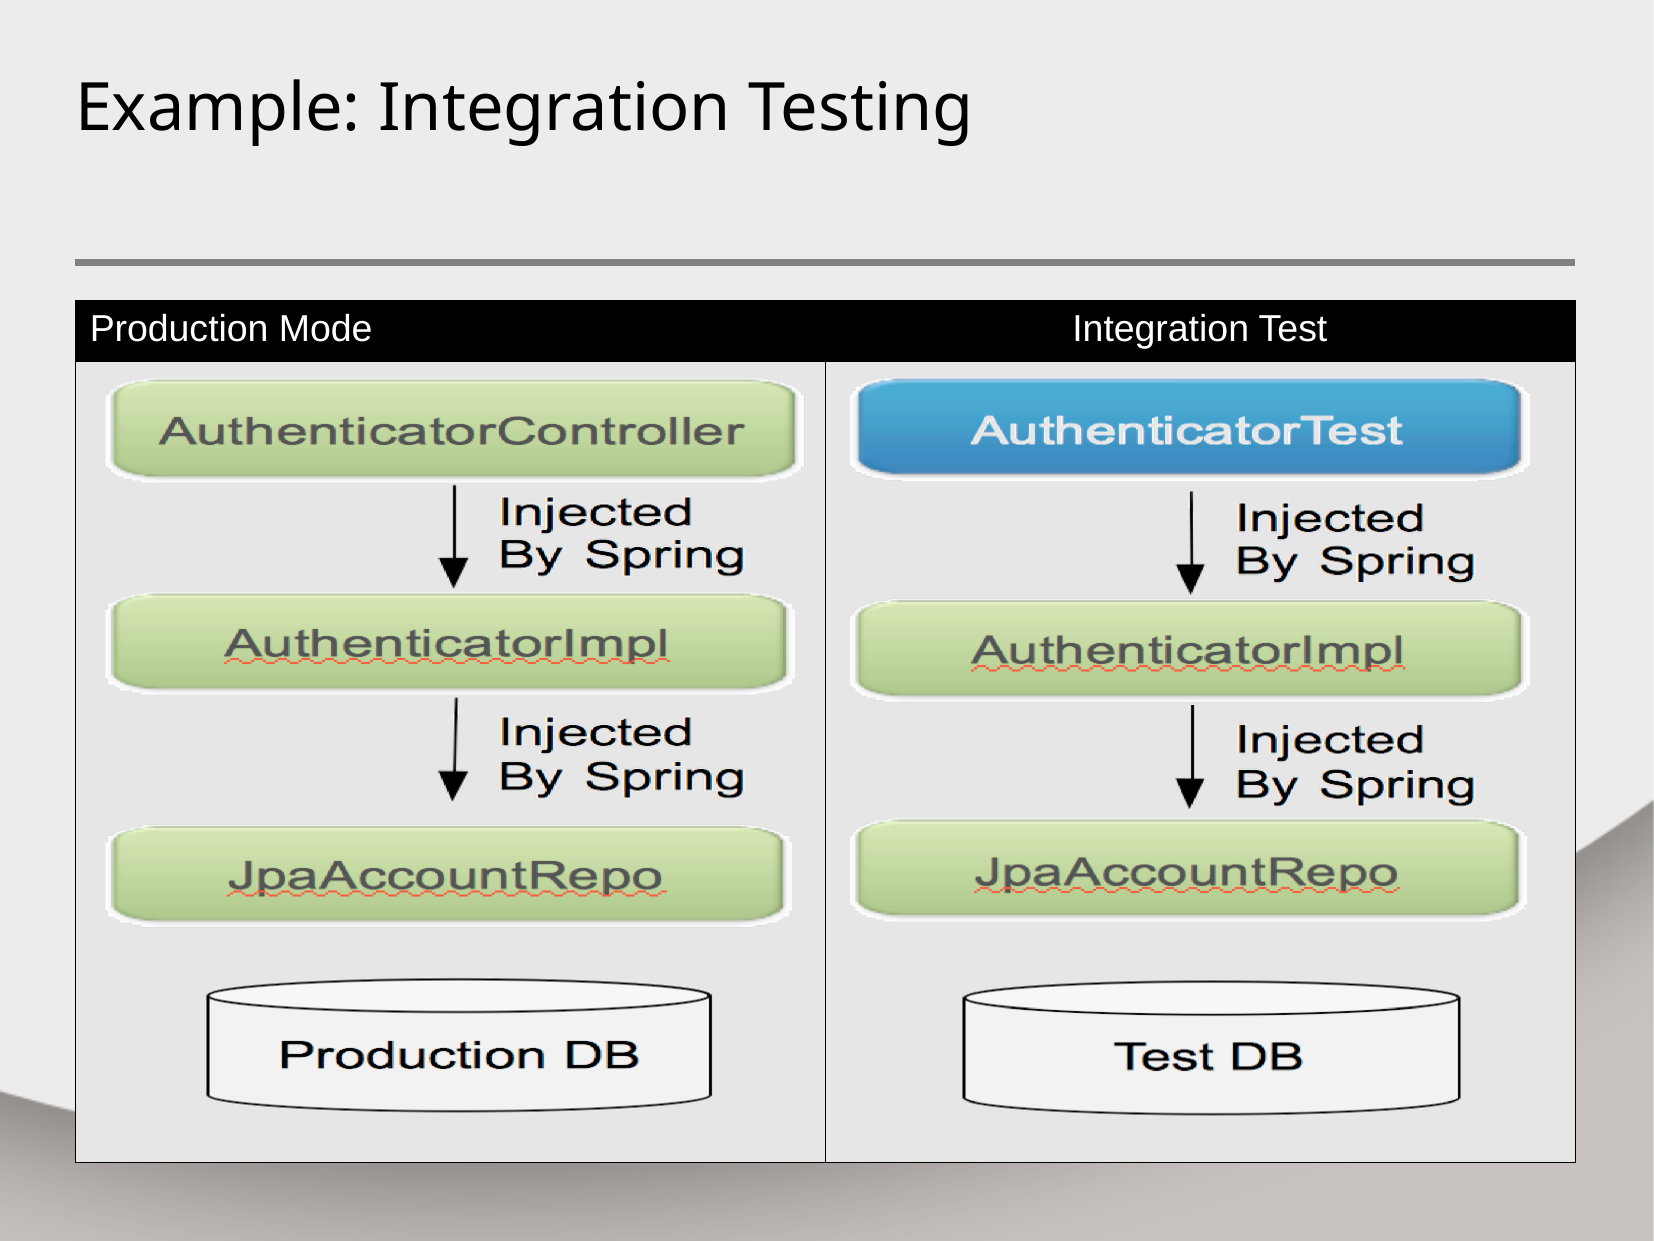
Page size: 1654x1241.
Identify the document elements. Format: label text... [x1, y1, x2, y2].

table_cell [76, 362, 824, 1162]
table_header Integration Test [826, 301, 1575, 358]
picture [0, 0, 1654, 1241]
table_header Production Mode [76, 301, 825, 361]
title Example: Integration Testing [75, 75, 1576, 226]
